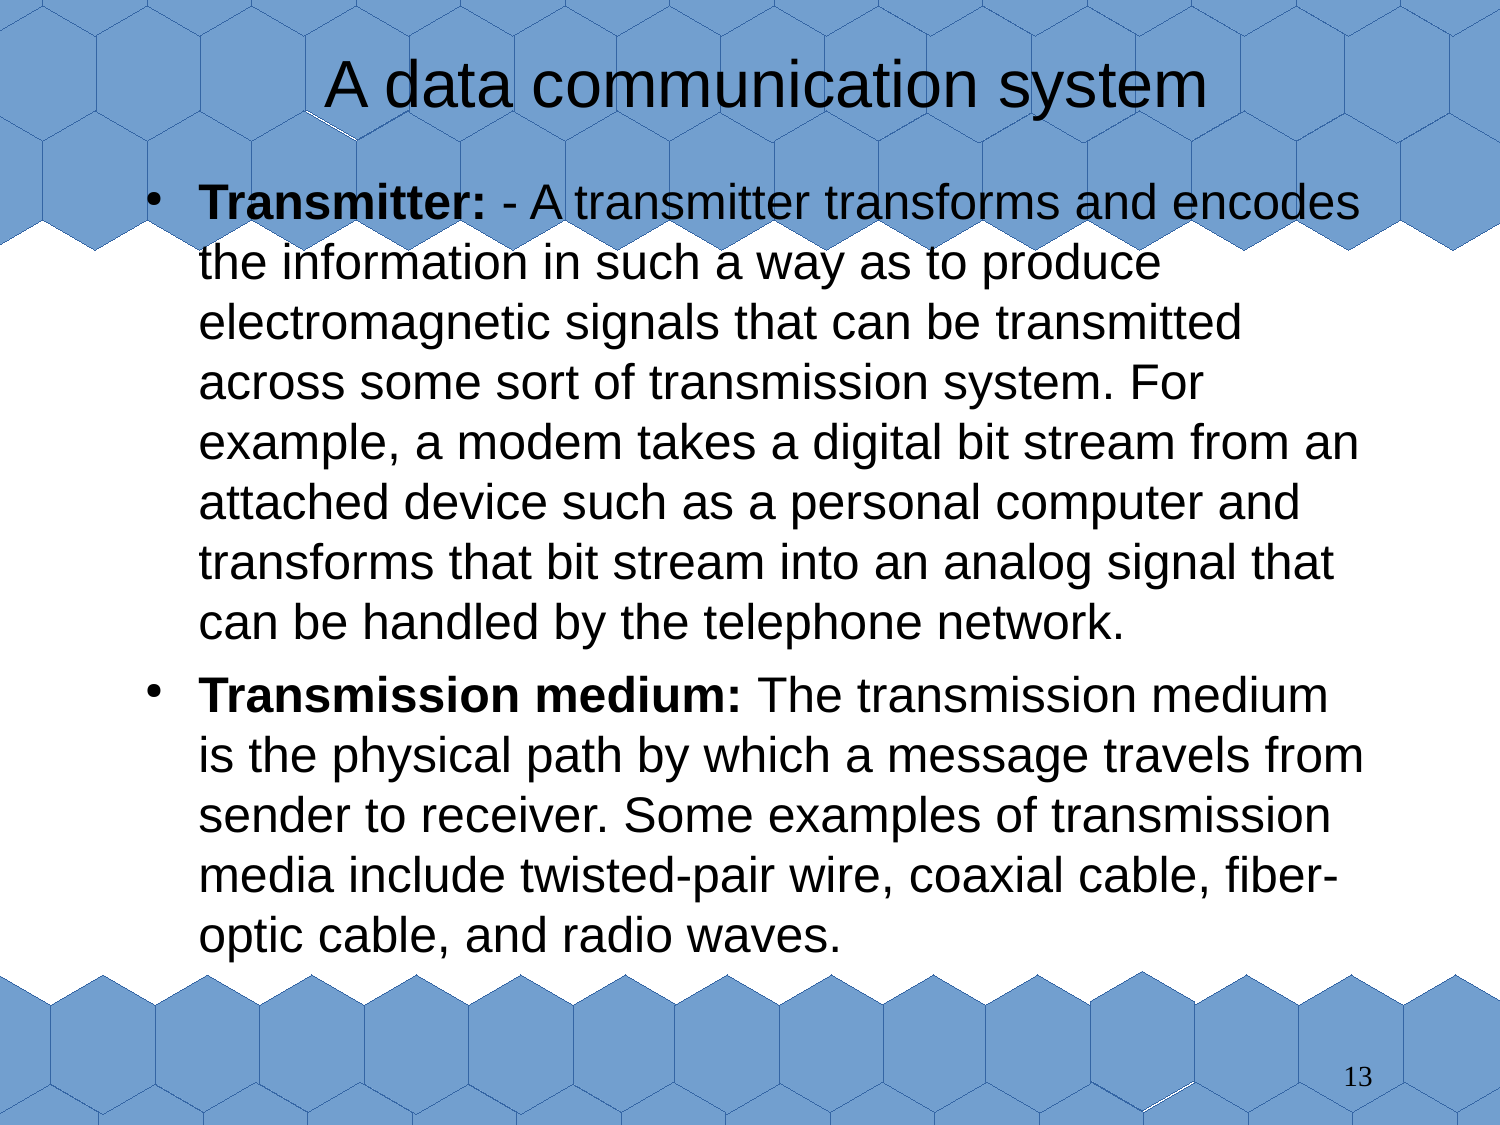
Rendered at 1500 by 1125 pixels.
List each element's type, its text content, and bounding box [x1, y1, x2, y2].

title A data communication system [112, 0, 1388, 162]
list Transmitter: - A transmitter transforms and encodes the information in such a way as to produce electromagnetic signals that can be transmitted across some sort of transmission system. For example, a modem takes a digital bit stream from an attached device such as a personal computer and transforms that bit stream into an analog signal that can be handled by the telephone network. Transmission medium: The transmission medium is the physical path by which a message travels from sender to receiver. Some examples of transmission media include twisted-pair wire, coaxial cable, fiber-optic cable, and radio waves. [112, 162, 1388, 1025]
text_box <number> [1074, 1050, 1388, 1125]
